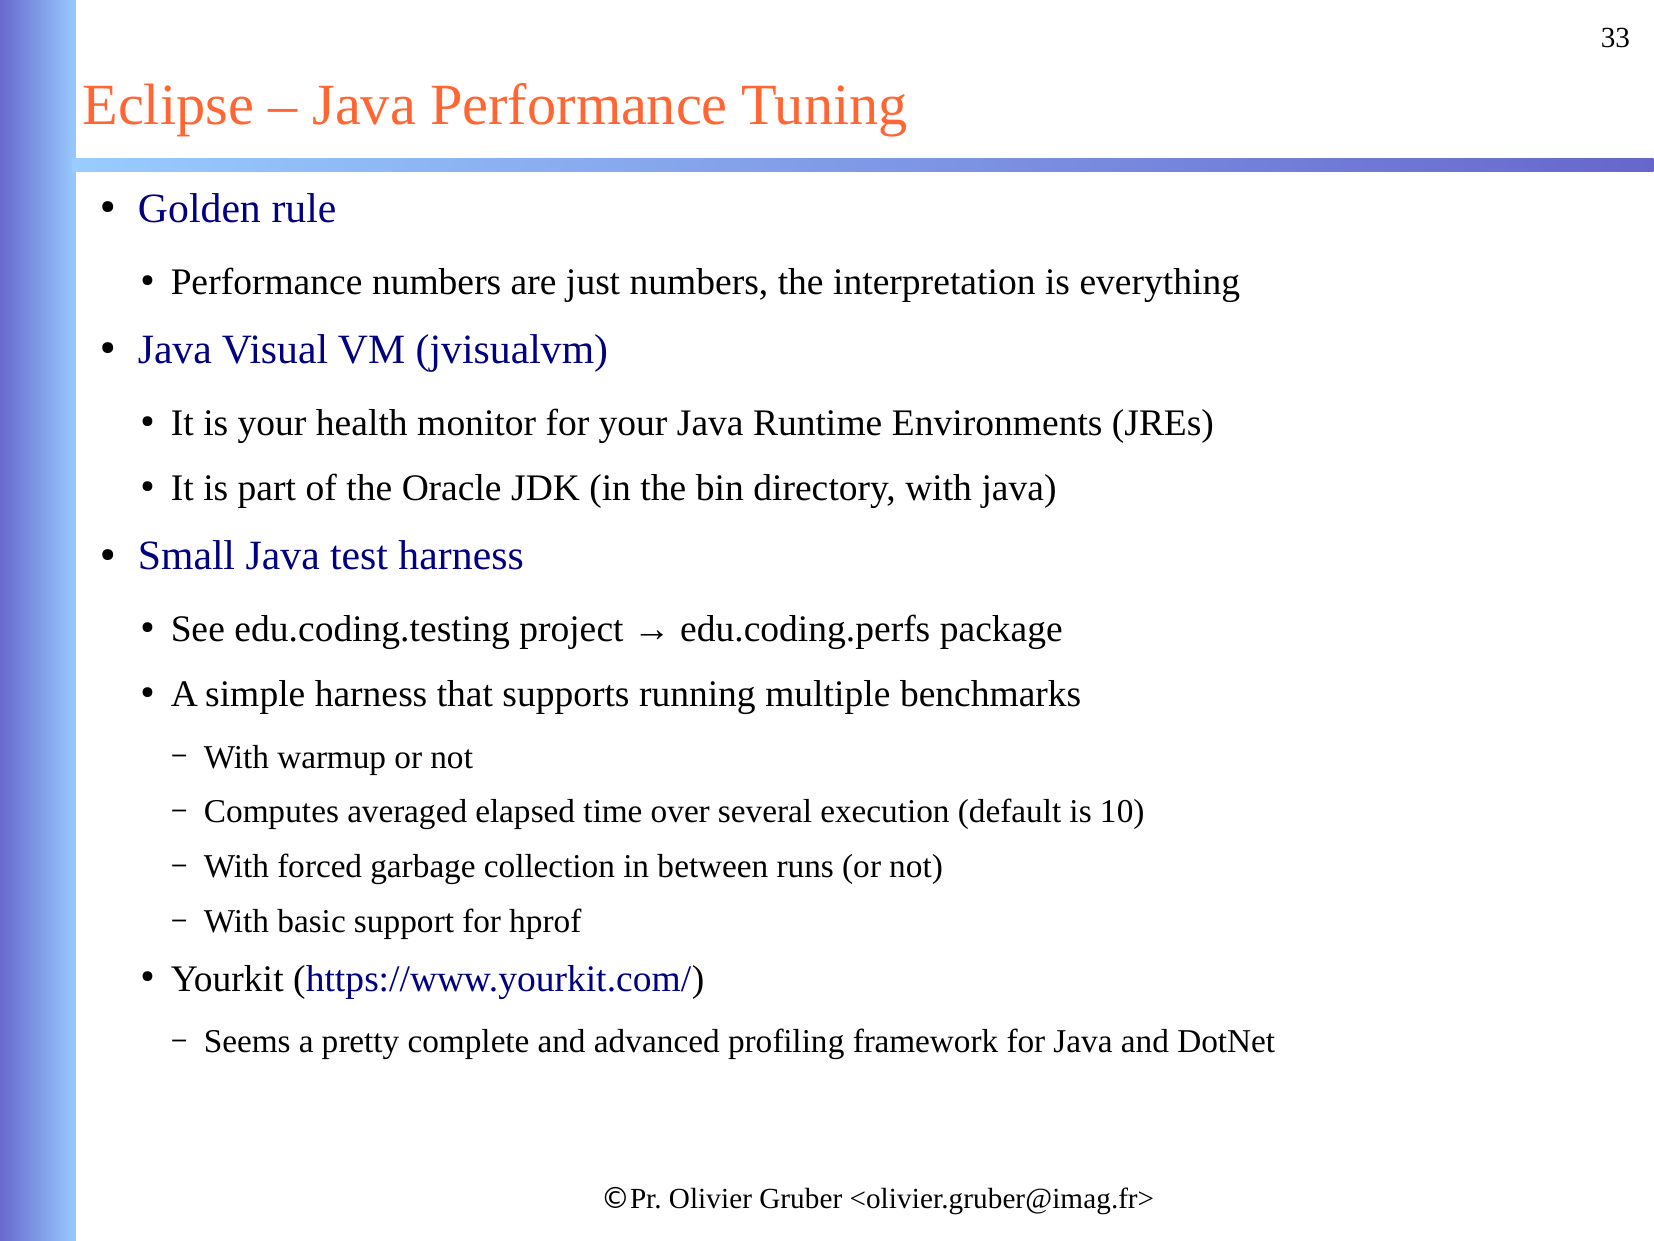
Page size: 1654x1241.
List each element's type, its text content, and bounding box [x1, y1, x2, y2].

title Eclipse – Java Performance Tuning [82, 49, 1571, 161]
list Golden rule Performance numbers are just numbers, the interpretation is everything Java Visual VM (jvisualvm) It is your health monitor for your Java Runtime Environments (JREs) It is part of the Oracle JDK (in the bin directory, with java) Small Java test harness See edu.coding.testing project → edu.coding.perfs package A simple harness that supports running multiple benchmarks With warmup or not Computes averaged elapsed time over several execution (default is 10) With forced garbage collection in between runs (or not) With basic support for hprof Yourkit (https://www.yourkit.com/) Seems a pretty complete and advanced profiling framework for Java and DotNet [82, 185, 1571, 1129]
